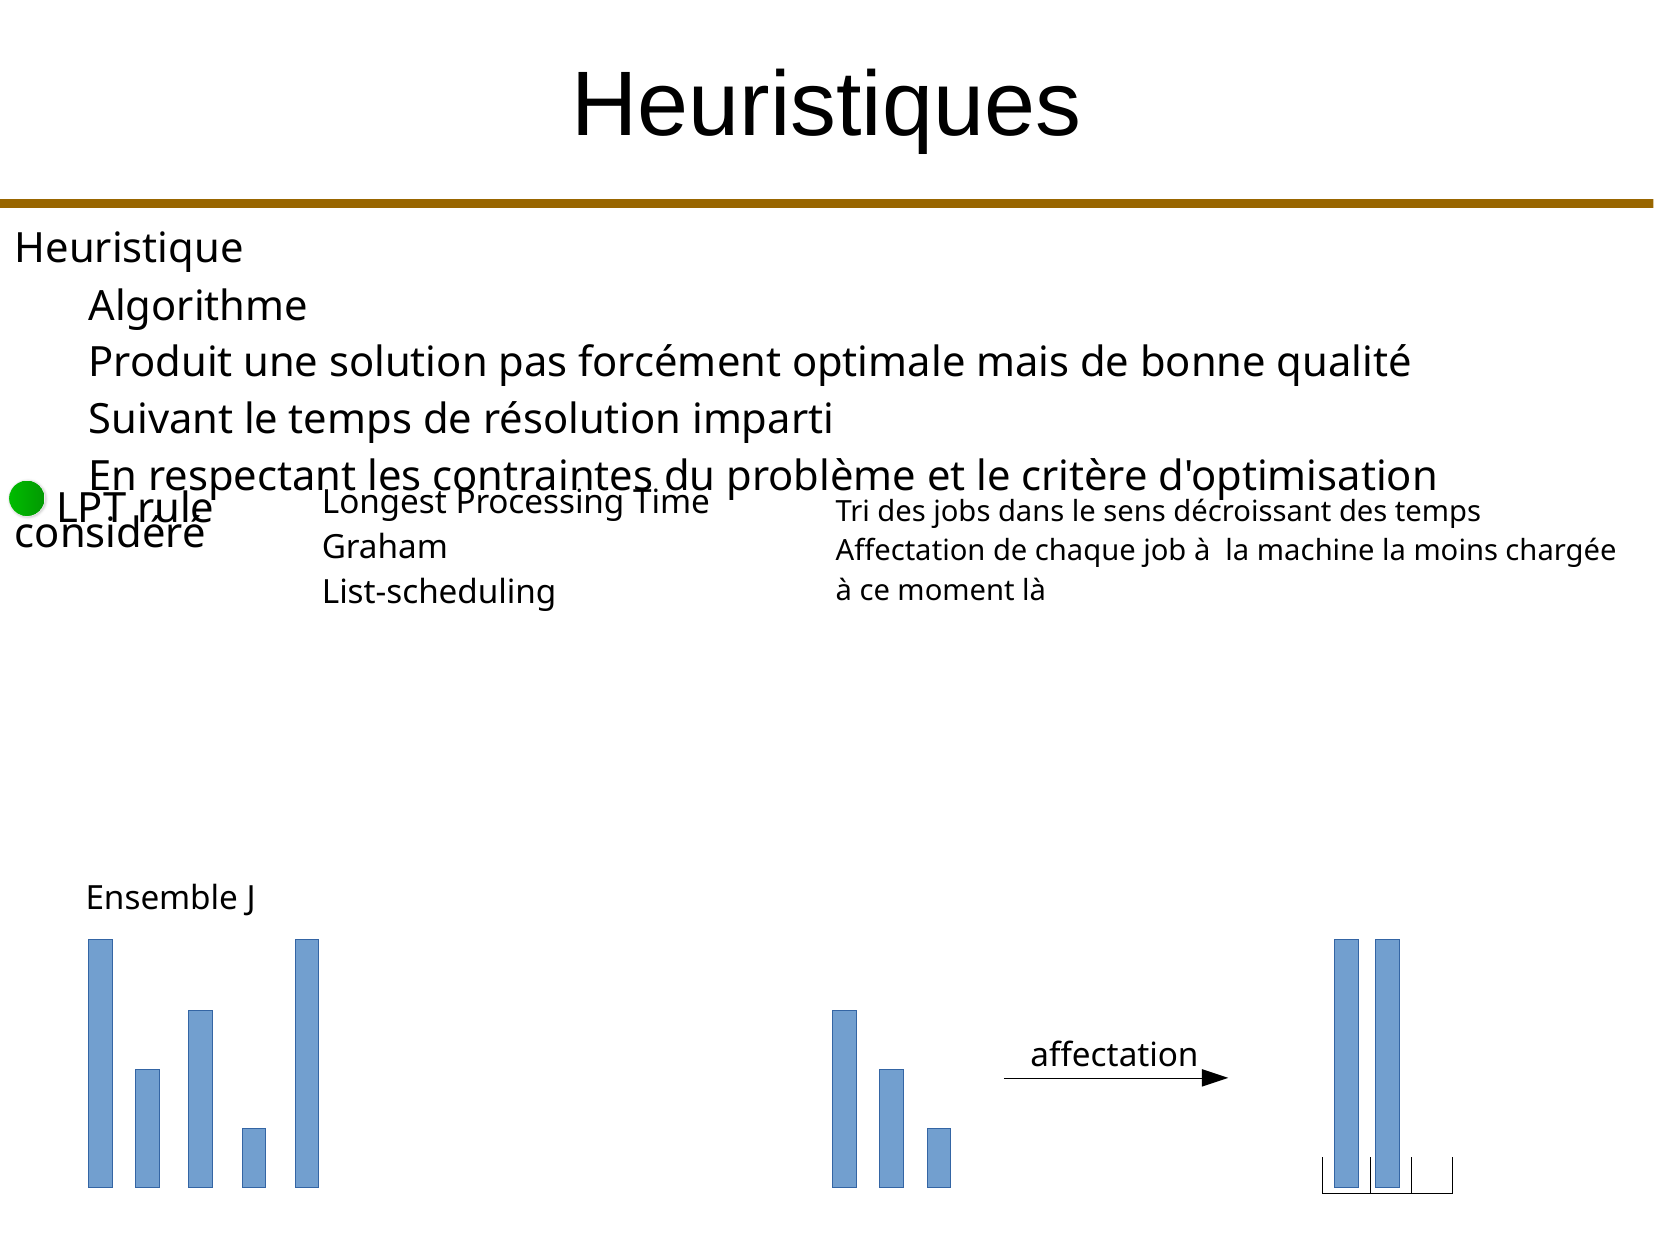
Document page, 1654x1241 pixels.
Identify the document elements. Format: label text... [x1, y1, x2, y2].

text_box [927, 1128, 951, 1188]
text_box [1334, 939, 1359, 1188]
text_box [1375, 939, 1400, 1188]
text_box [188, 1010, 213, 1188]
text_box [242, 1128, 266, 1188]
text_box [295, 939, 319, 1188]
text_box [88, 939, 113, 1188]
text_box [135, 1069, 160, 1188]
text_box Heuristique Algorithme Produit une solution pas forcément optimale mais de bonne qualité Suivant le temps de résolution imparti En respectant les contraintes du problème et le critère d'optimisation considéré [0, 210, 1654, 465]
title Heuristiques [82, 34, 1571, 174]
text_box Ensemble J [70, 866, 331, 920]
text_box affectation [1015, 1023, 1217, 1078]
text_box Tri des jobs dans le sens décroissant des temps Affectation de chaque job à la machine la moins chargée à ce moment là [820, 482, 1654, 621]
text_box [832, 1010, 857, 1188]
text_box Longest Processing Time Graham List-scheduling [307, 470, 810, 603]
text_box LPT rule [41, 470, 272, 534]
text_box [879, 1069, 904, 1188]
picture [6, 478, 50, 521]
